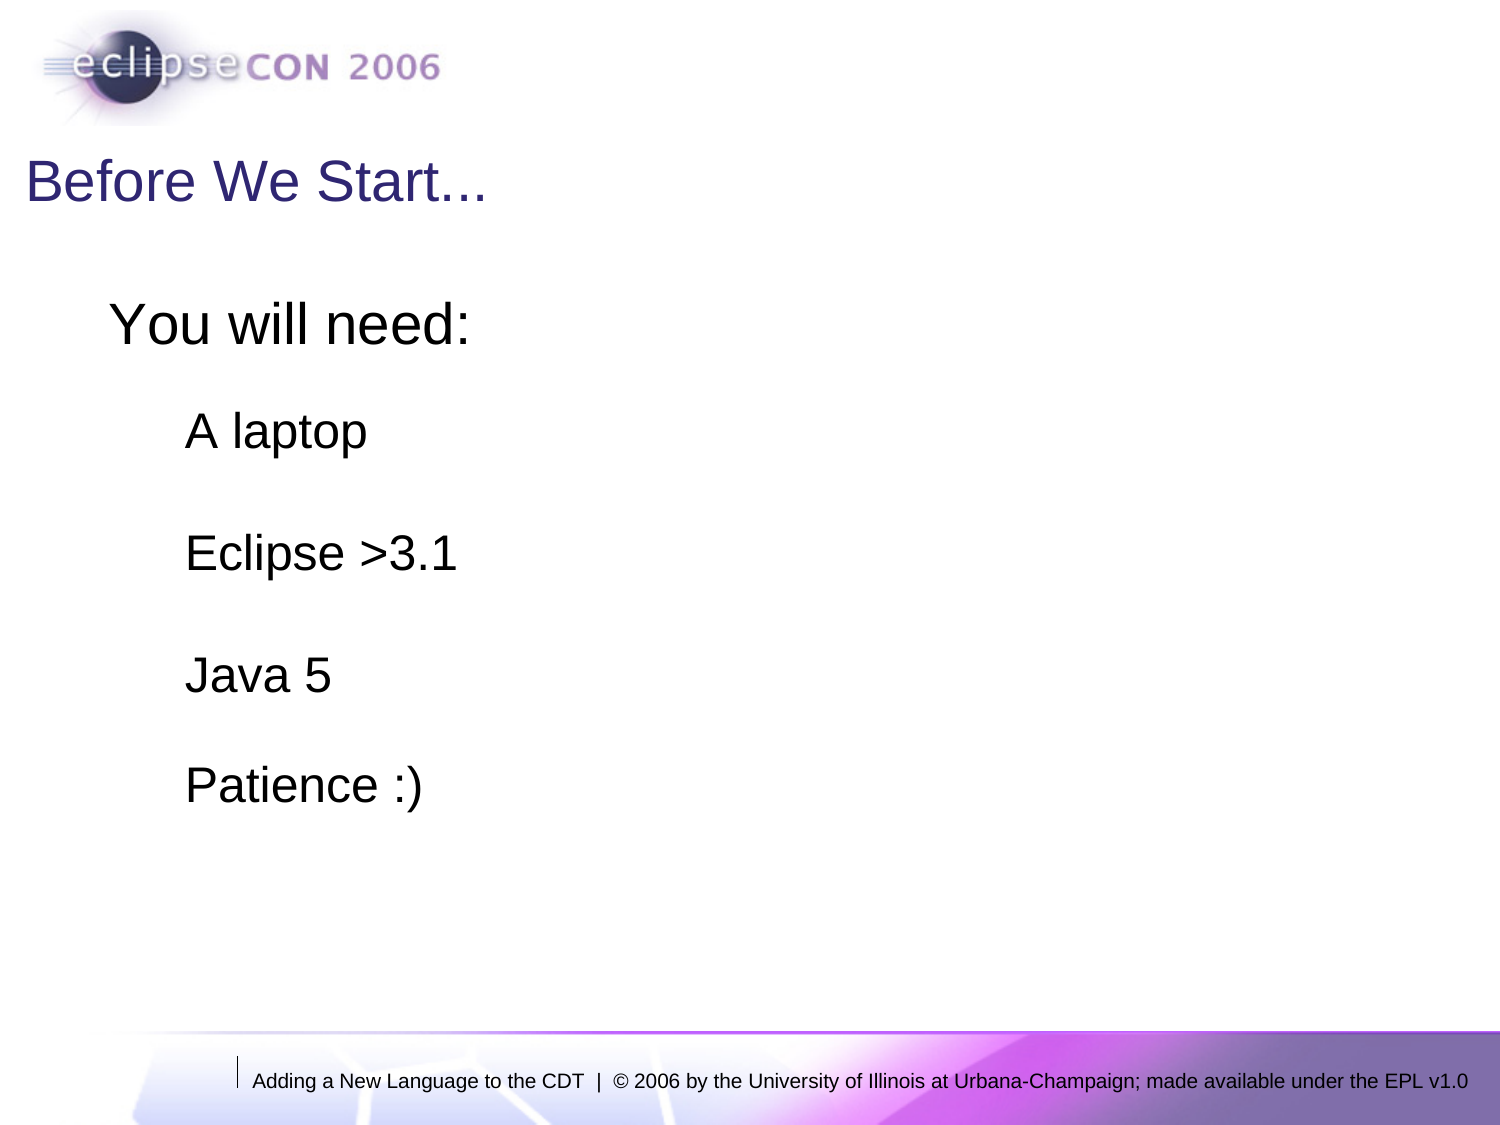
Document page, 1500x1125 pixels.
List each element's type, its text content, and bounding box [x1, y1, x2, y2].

picture [31, 10, 1040, 126]
picture [0, 1031, 1500, 1125]
list You will need: A laptop Eclipse >3.1 Java 5 Patience :) [108, 291, 1378, 932]
title Before We Start... [25, 142, 1378, 225]
